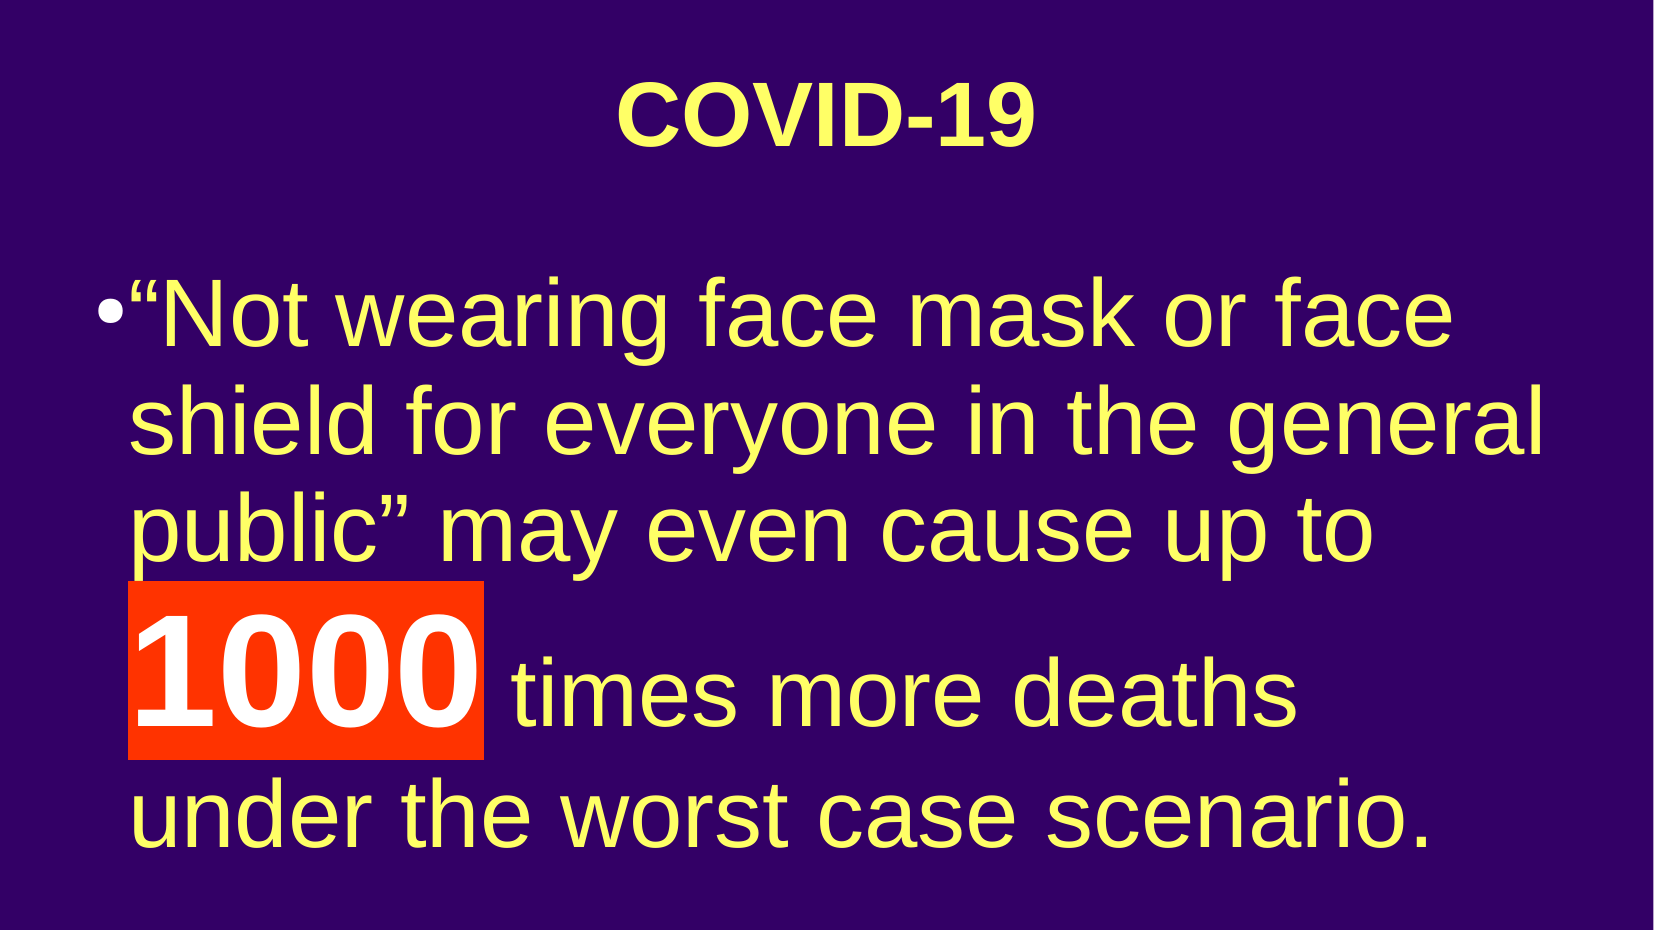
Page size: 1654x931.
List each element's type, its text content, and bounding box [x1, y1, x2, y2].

title COVID-19 [82, 37, 1571, 193]
list “Not wearing face mask or face shield for everyone in the general public” may even cause up to 1000 times more deaths under the worst case scenario. [82, 259, 1571, 875]
